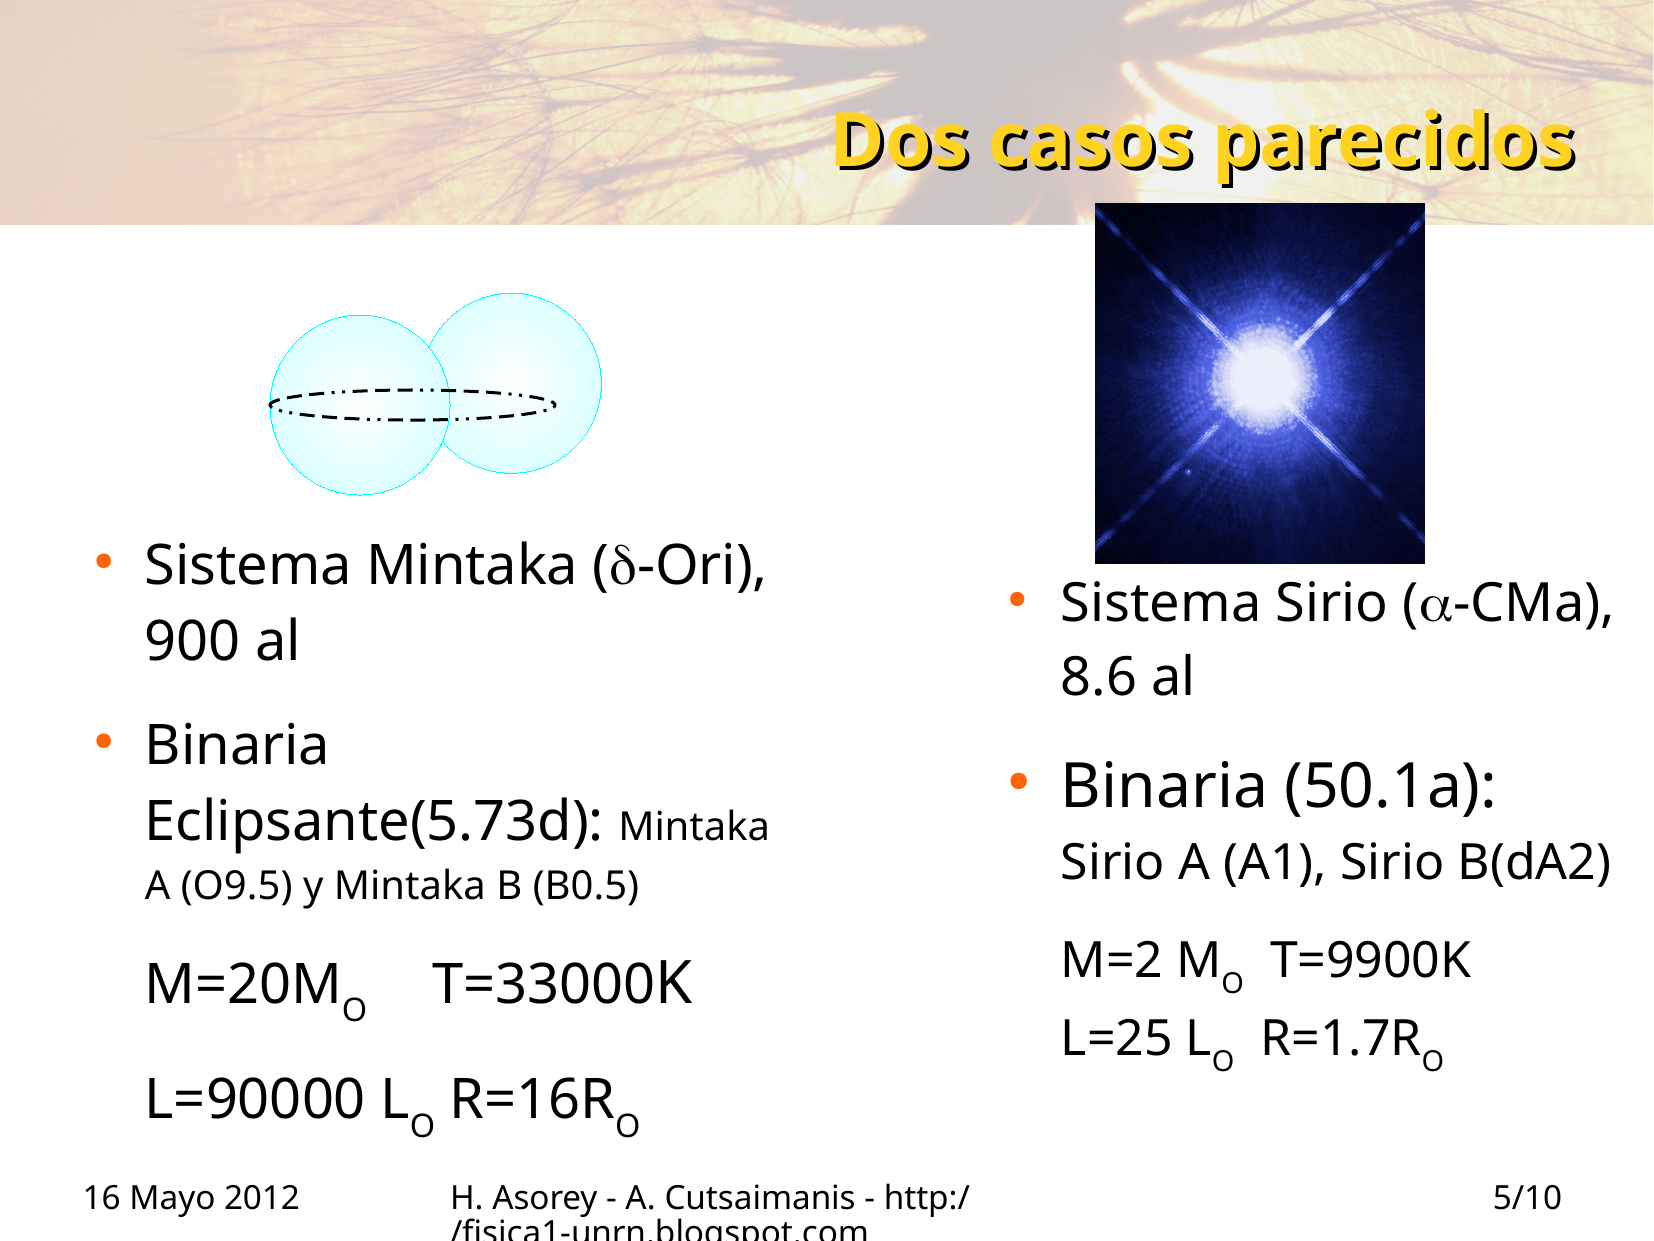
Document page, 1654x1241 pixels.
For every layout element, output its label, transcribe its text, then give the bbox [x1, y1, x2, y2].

title Dos casos parecidos [86, 49, 1576, 226]
text_box [270, 293, 602, 496]
list Sistema Sirio (a-CMa), 8.6 al Binaria (50.1a): Sirio A (A1), Sirio B(dA2) M=2 MO T=9900K L=25 LO R=1.7RO [990, 563, 1654, 1135]
picture [0, 0, 1654, 225]
list Sistema Mintaka (d-Ori), 900 al Binaria Eclipsante(5.73d): Mintaka A (O9.5) y Mintaka B (B0.5) M=20MO T=33000K L=90000 LO R=16RO [76, 525, 803, 1155]
picture [1095, 203, 1426, 564]
